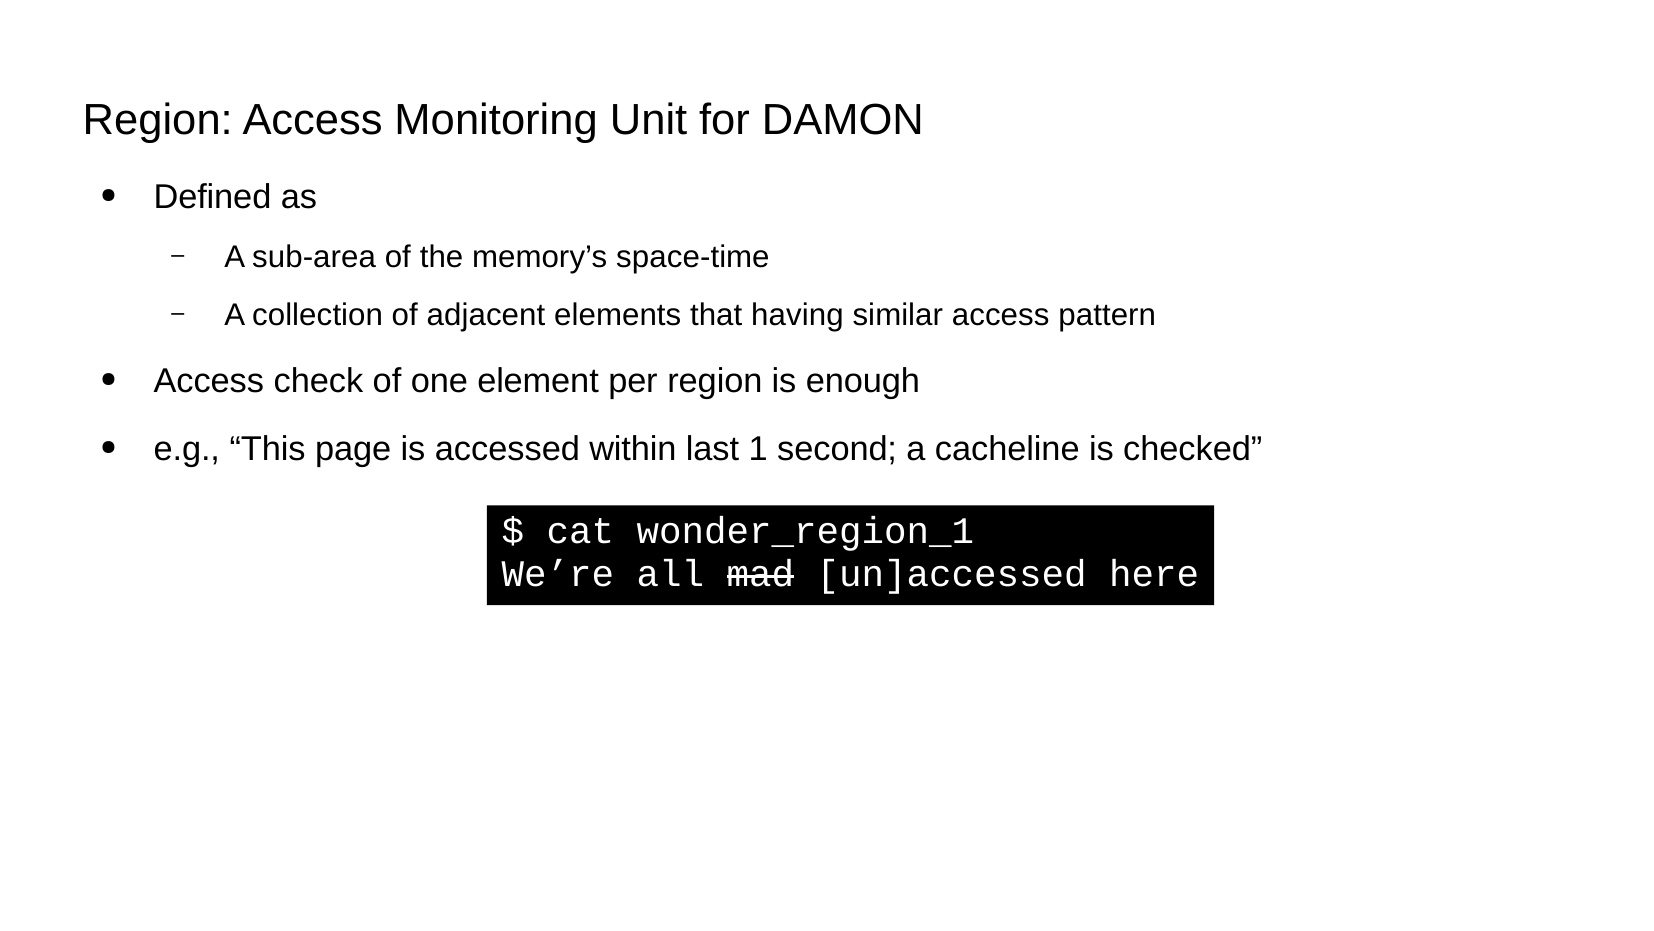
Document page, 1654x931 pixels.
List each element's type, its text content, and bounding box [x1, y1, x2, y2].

text_box $ cat wonder_region_1 We’re all mad [un]accessed here [486, 505, 1215, 606]
list Defined as A sub-area of the memory’s space-time A collection of adjacent elements that having similar access pattern Access check of one element per region is enough e.g., “This page is accessed within last 1 second; a cacheline is checked” [82, 177, 1571, 833]
title Region: Access Monitoring Unit for DAMON [82, 81, 1571, 157]
